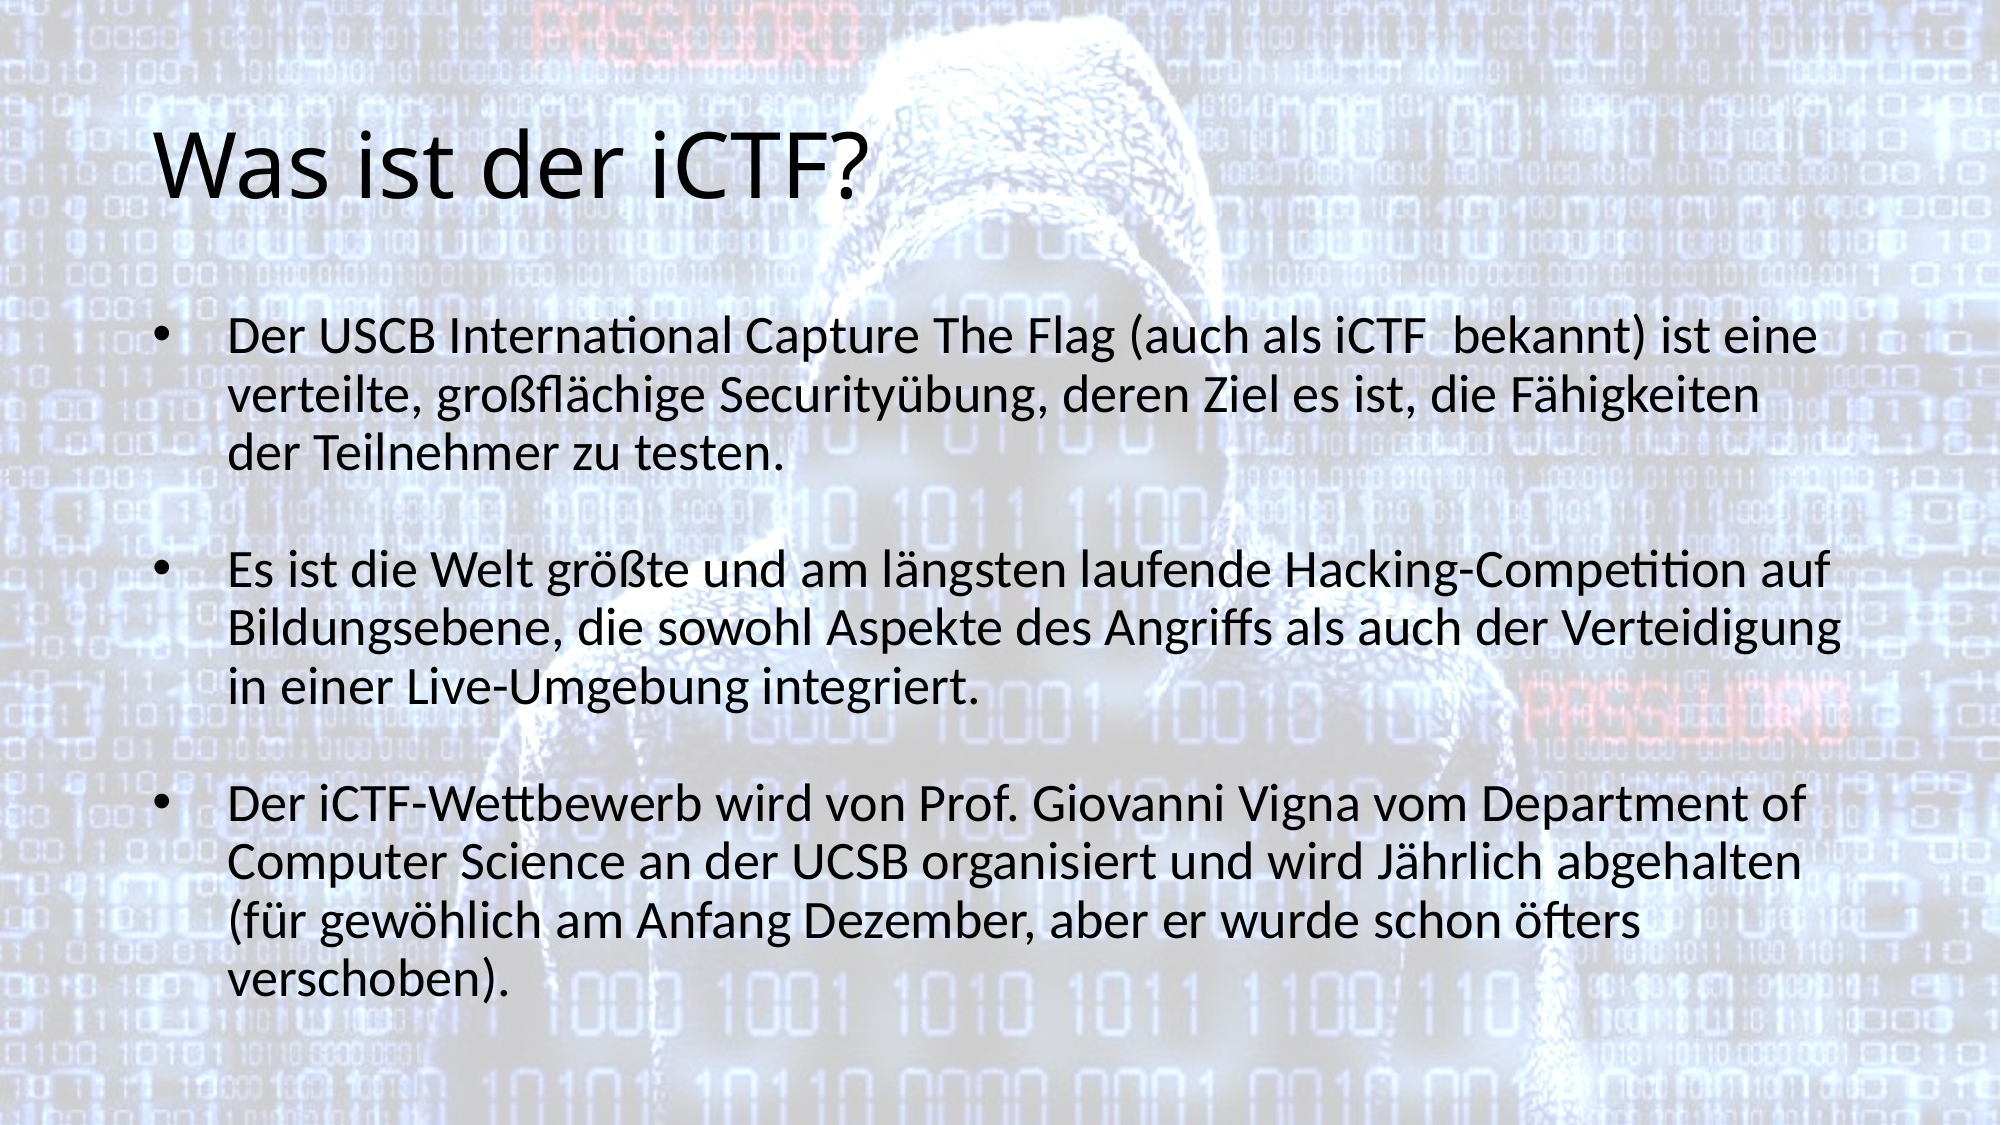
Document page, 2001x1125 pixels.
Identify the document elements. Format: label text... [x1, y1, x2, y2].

picture [0, 0, 2000, 1125]
text_box Der USCB International Capture The Flag (auch als iCTF bekannt) ist eine verteilte, großflächige Securityübung, deren Ziel es ist, die Fähigkeiten der Teilnehmer zu testen. Es ist die Welt größte und am längsten laufende Hacking-Competition auf Bildungsebene, die sowohl Aspekte des Angriffs als auch der Verteidigung in einer Live-Umgebung integriert. Der iCTF-Wettbewerb wird von Prof. Giovanni Vigna vom Department of Computer Science an der UCSB organisiert und wird Jährlich abgehalten (für gewöhlich am Anfang Dezember, aber er wurde schon öfters verschoben). [137, 299, 1863, 1014]
text_box Was ist der iCTF? [137, 59, 1863, 278]
